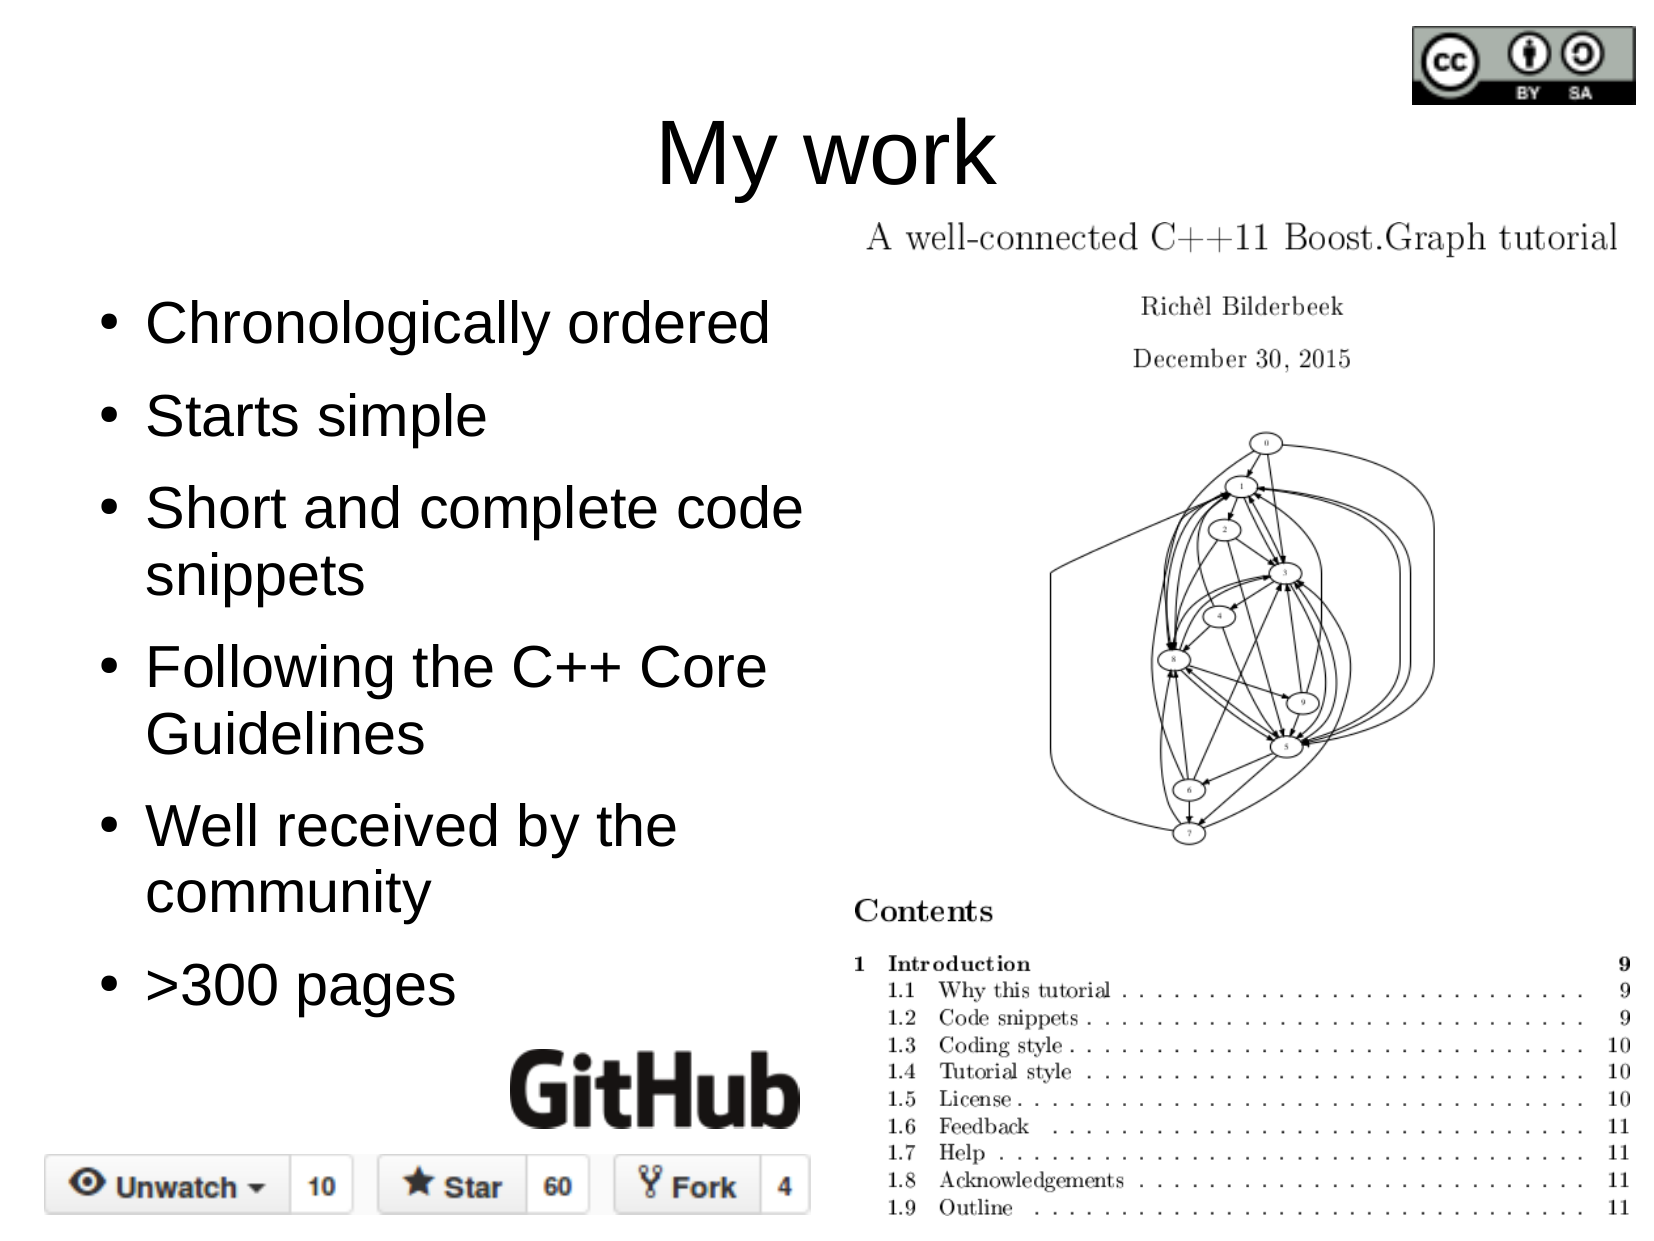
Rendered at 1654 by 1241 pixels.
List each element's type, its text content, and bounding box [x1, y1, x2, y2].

list Chronologically ordered Starts simple Short and complete code snippets Following the C++ Core Guidelines Well received by the community >300 pages [82, 290, 811, 1021]
title My work [82, 49, 1571, 257]
picture [510, 1049, 800, 1129]
picture [855, 222, 1630, 1216]
picture [1412, 26, 1636, 106]
picture [44, 1154, 811, 1216]
